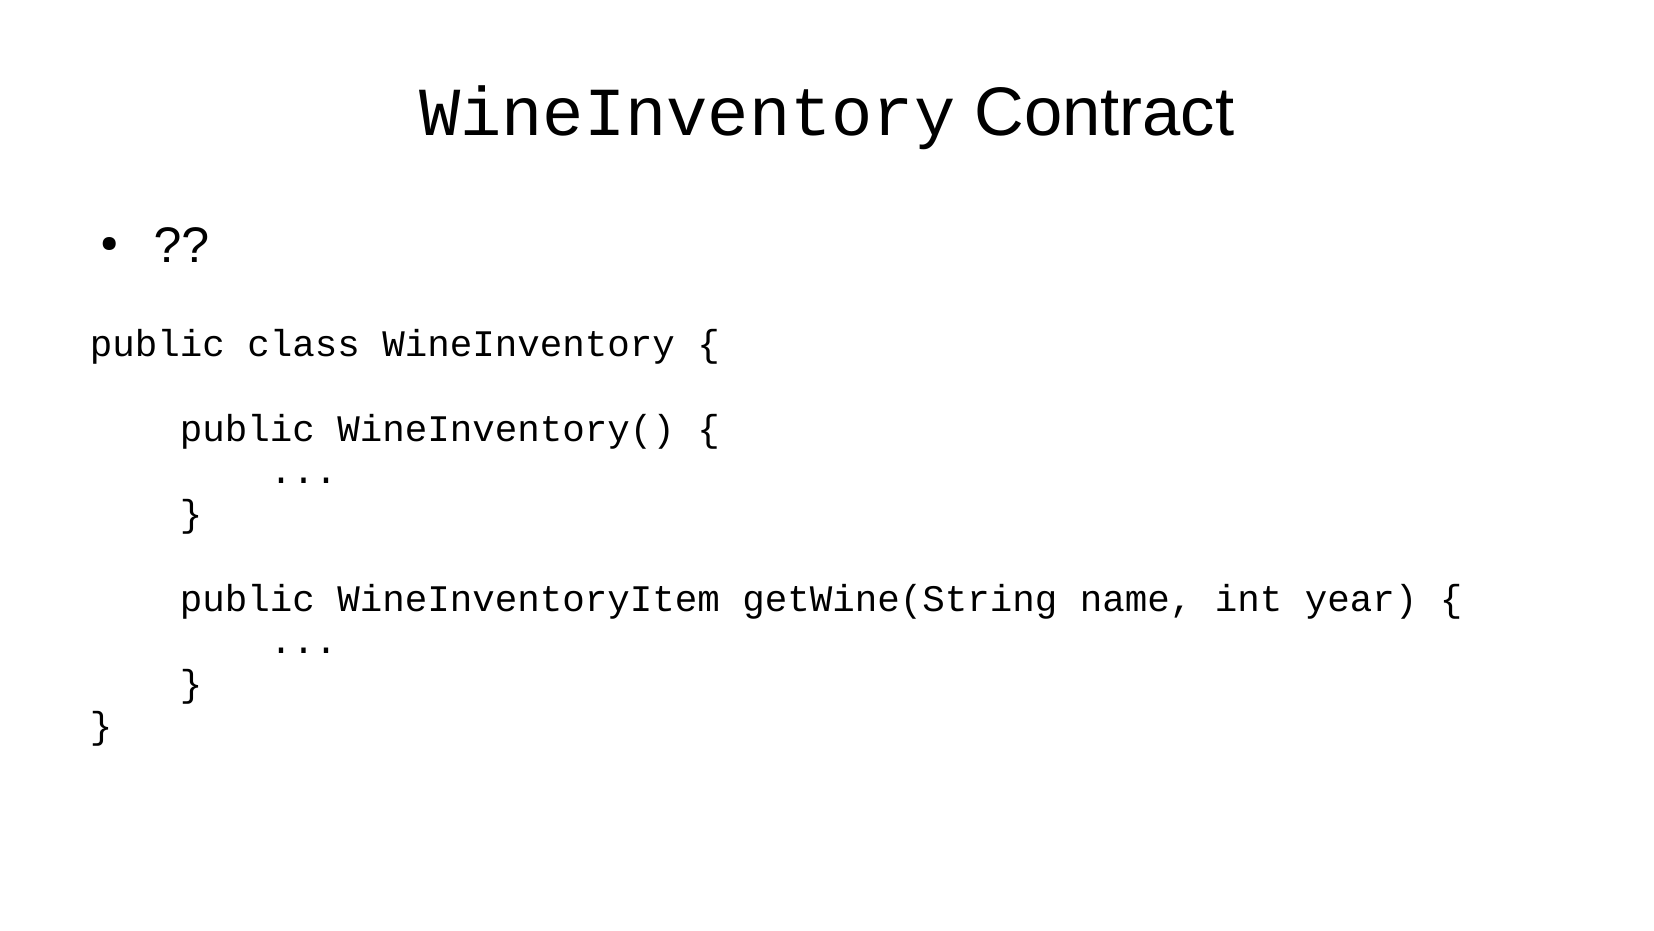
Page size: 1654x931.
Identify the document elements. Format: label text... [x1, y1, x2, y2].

text_box public class WineInventory { public WineInventory() { ... } public WineInventoryItem getWine(String name, int year) { ... } } [75, 317, 1484, 843]
list ?? [82, 217, 1571, 316]
title WineInventory Contract [82, 37, 1571, 193]
